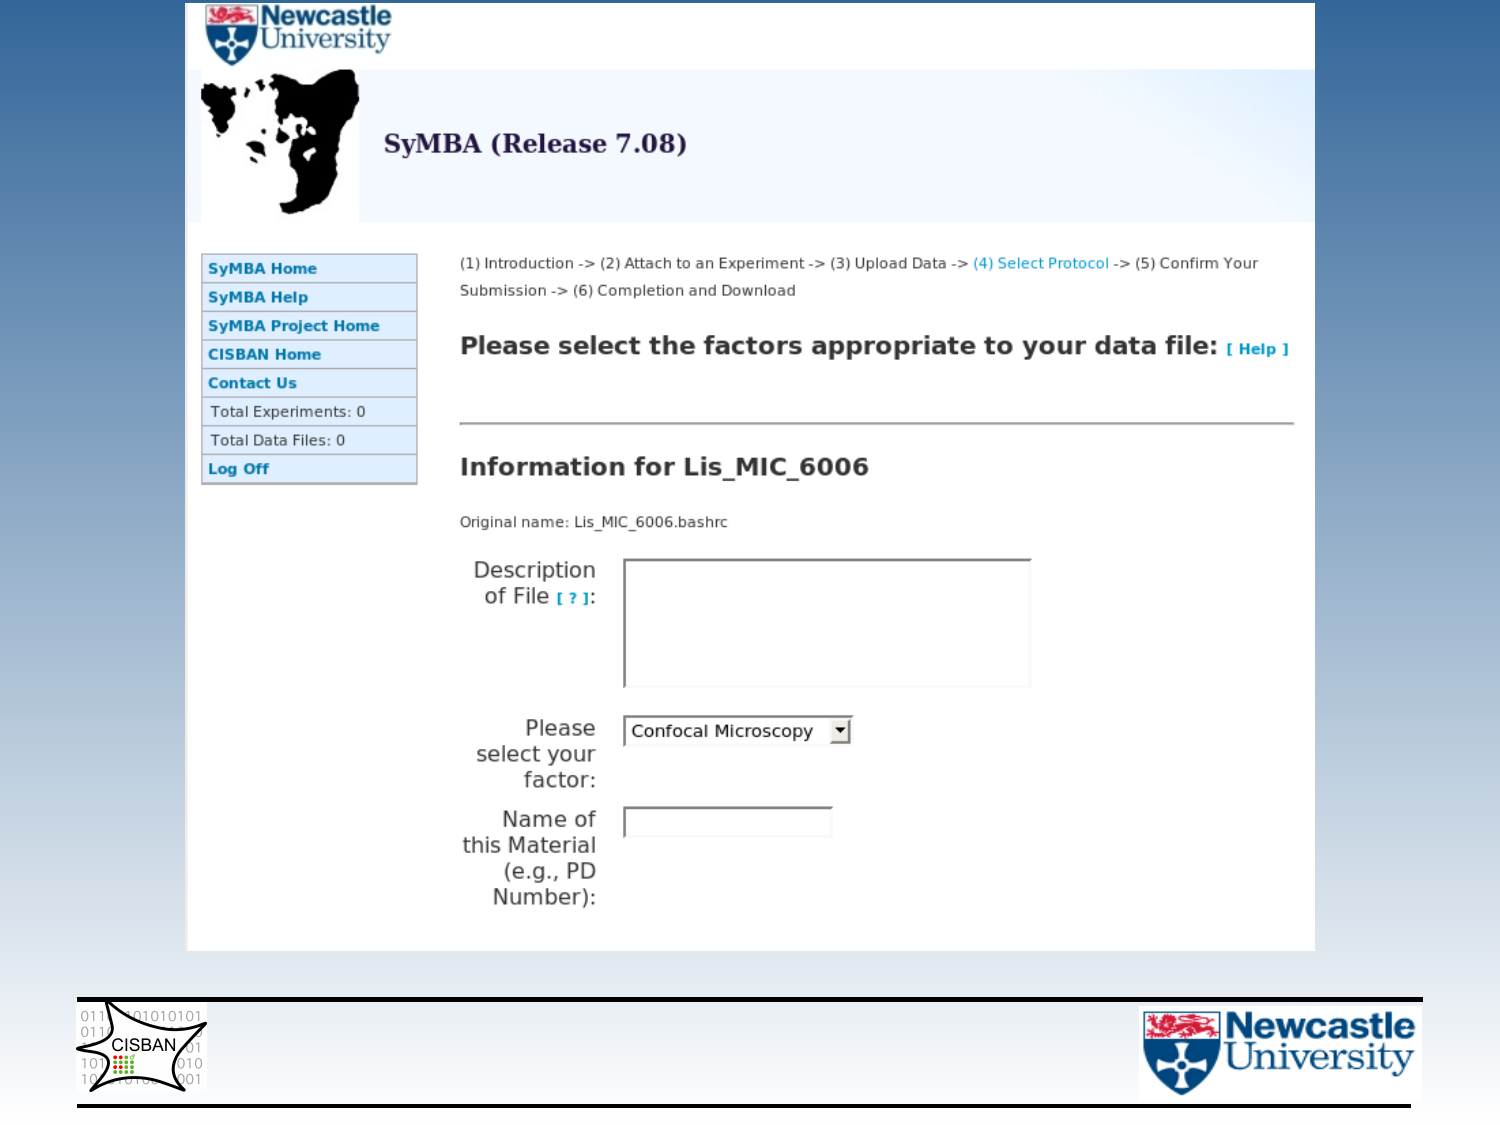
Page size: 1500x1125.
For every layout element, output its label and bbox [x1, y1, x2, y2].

picture [76, 999, 207, 1092]
picture [1139, 1006, 1422, 1101]
picture [185, 3, 1315, 952]
